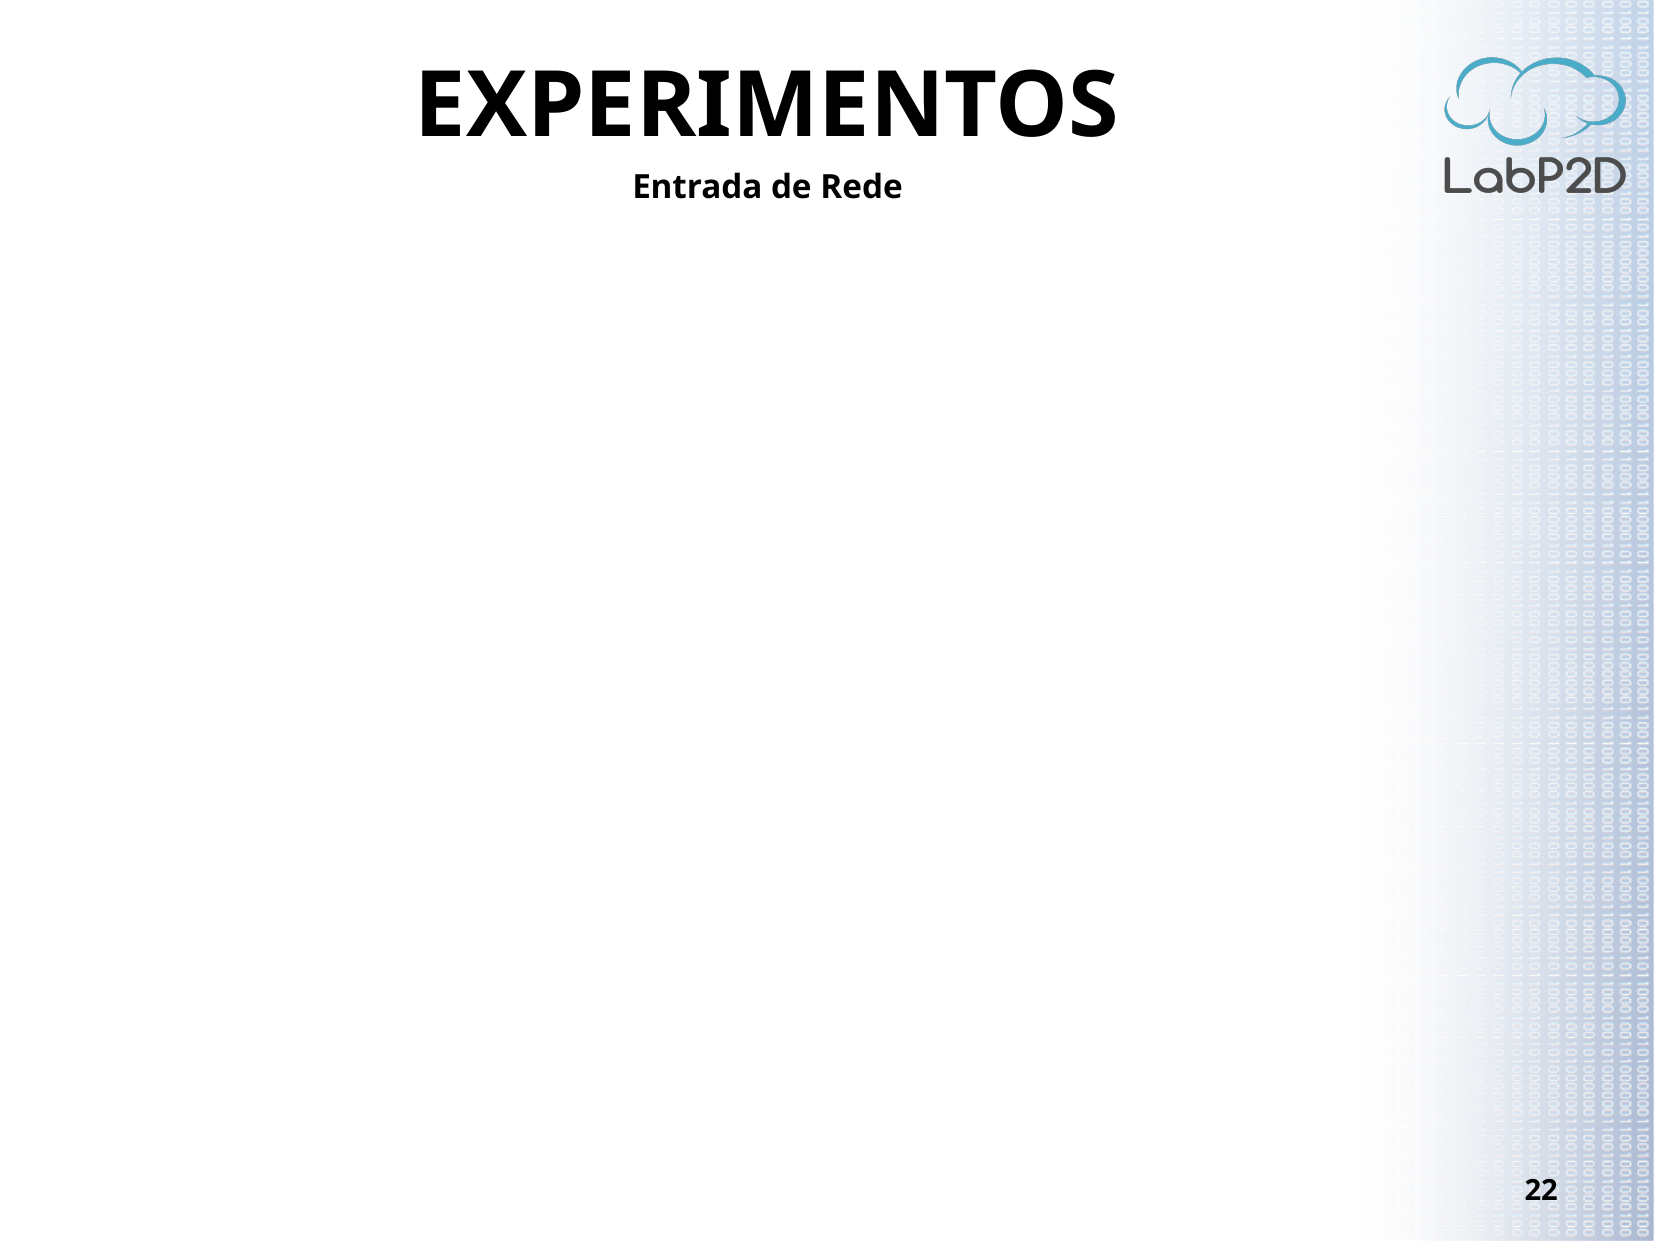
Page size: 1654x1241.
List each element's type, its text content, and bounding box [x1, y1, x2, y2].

title EXPERIMENTOS Entrada de Rede [82, 19, 1453, 227]
picture [1360, 1, 1654, 1240]
